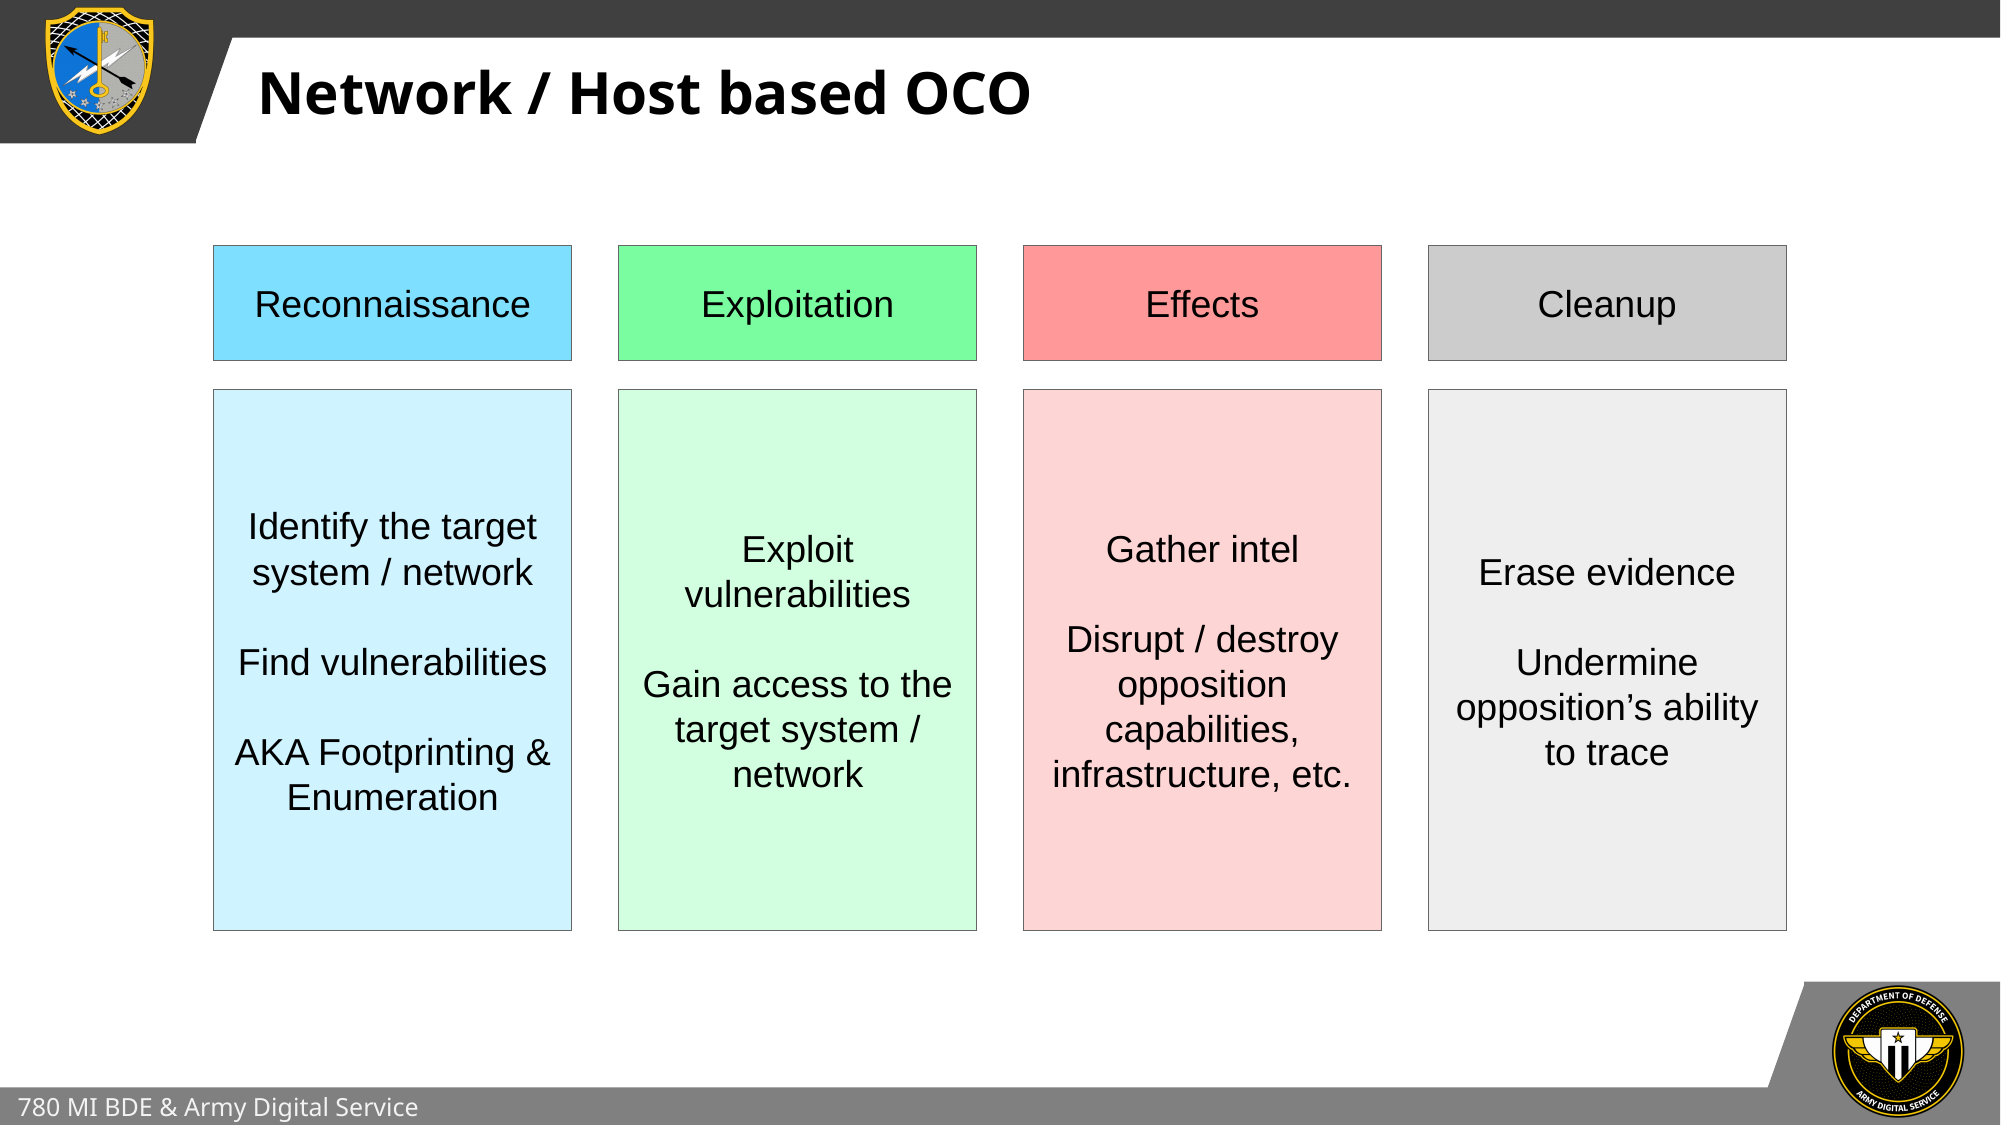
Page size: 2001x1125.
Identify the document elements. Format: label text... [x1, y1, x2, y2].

text_box Effects [1023, 245, 1382, 361]
text_box Cleanup [1428, 245, 1787, 361]
picture [1815, 971, 1981, 1125]
text_box Identify the target system / network Find vulnerabilities AKA Footprinting & Enumeration [213, 389, 572, 931]
text_box Erase evidence Undermine opposition’s ability to trace [1428, 389, 1787, 931]
title Network / Host based OCO [242, 49, 1924, 162]
text_box Gather intel Disrupt / destroy opposition capabilities, infrastructure, etc. [1023, 389, 1382, 931]
text_box Reconnaissance [213, 245, 572, 361]
text_box Exploit vulnerabilities Gain access to the target system / network [618, 389, 977, 931]
text_box Exploitation [618, 245, 977, 361]
picture [45, 7, 154, 135]
